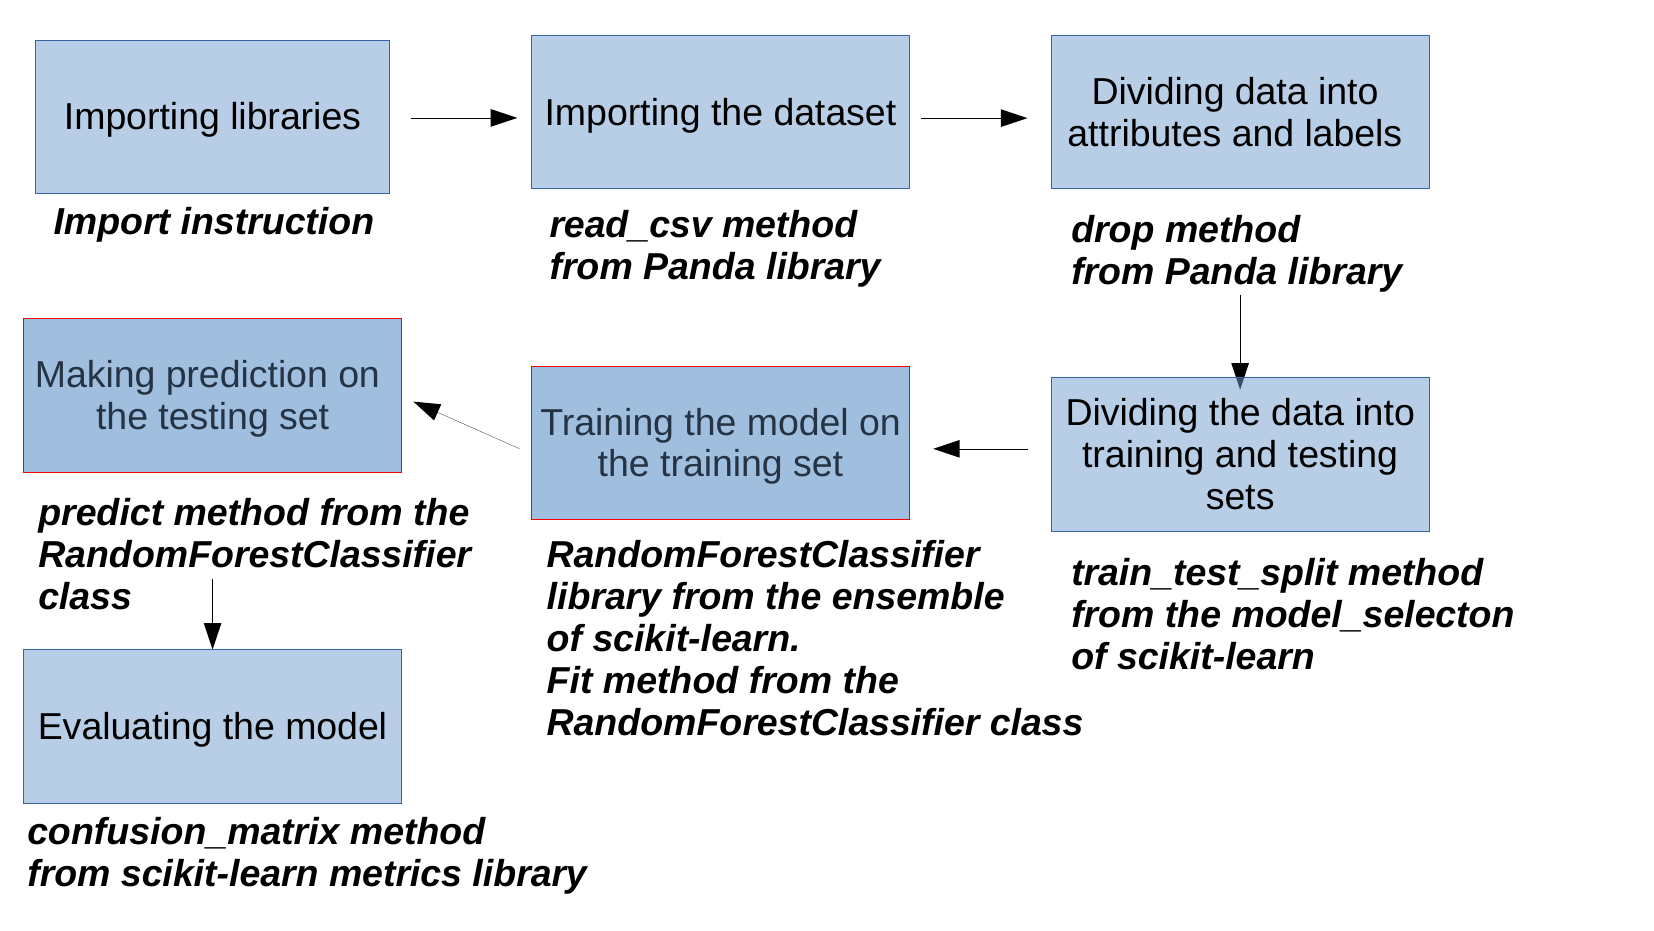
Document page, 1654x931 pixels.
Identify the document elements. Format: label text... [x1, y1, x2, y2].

text_box Dividing data into attributes and labels [1051, 35, 1430, 189]
text_box read_csv method from Panda library [534, 196, 896, 296]
text_box confusion_matrix method from scikit-learn metrics library [12, 803, 603, 902]
text_box [531, 366, 910, 520]
text_box Importing the dataset [531, 35, 910, 189]
text_box train_test_split method from the model_selecton of scikit-learn [1099, 544, 1541, 686]
text_box Evaluating the model [23, 649, 402, 804]
text_box RandomForestClassifier library from the ensemble of scikit-learn. Fit method from the RandomForestClassifier class [531, 525, 1099, 751]
text_box Importing libraries [35, 40, 390, 194]
text_box drop method from Panda library [1056, 200, 1418, 300]
text_box [23, 318, 402, 473]
text_box Import instruction [38, 193, 390, 251]
text_box predict method from the RandomForestClassifier class [23, 484, 496, 626]
text_box Dividing the data into training and testing sets [1051, 377, 1430, 532]
